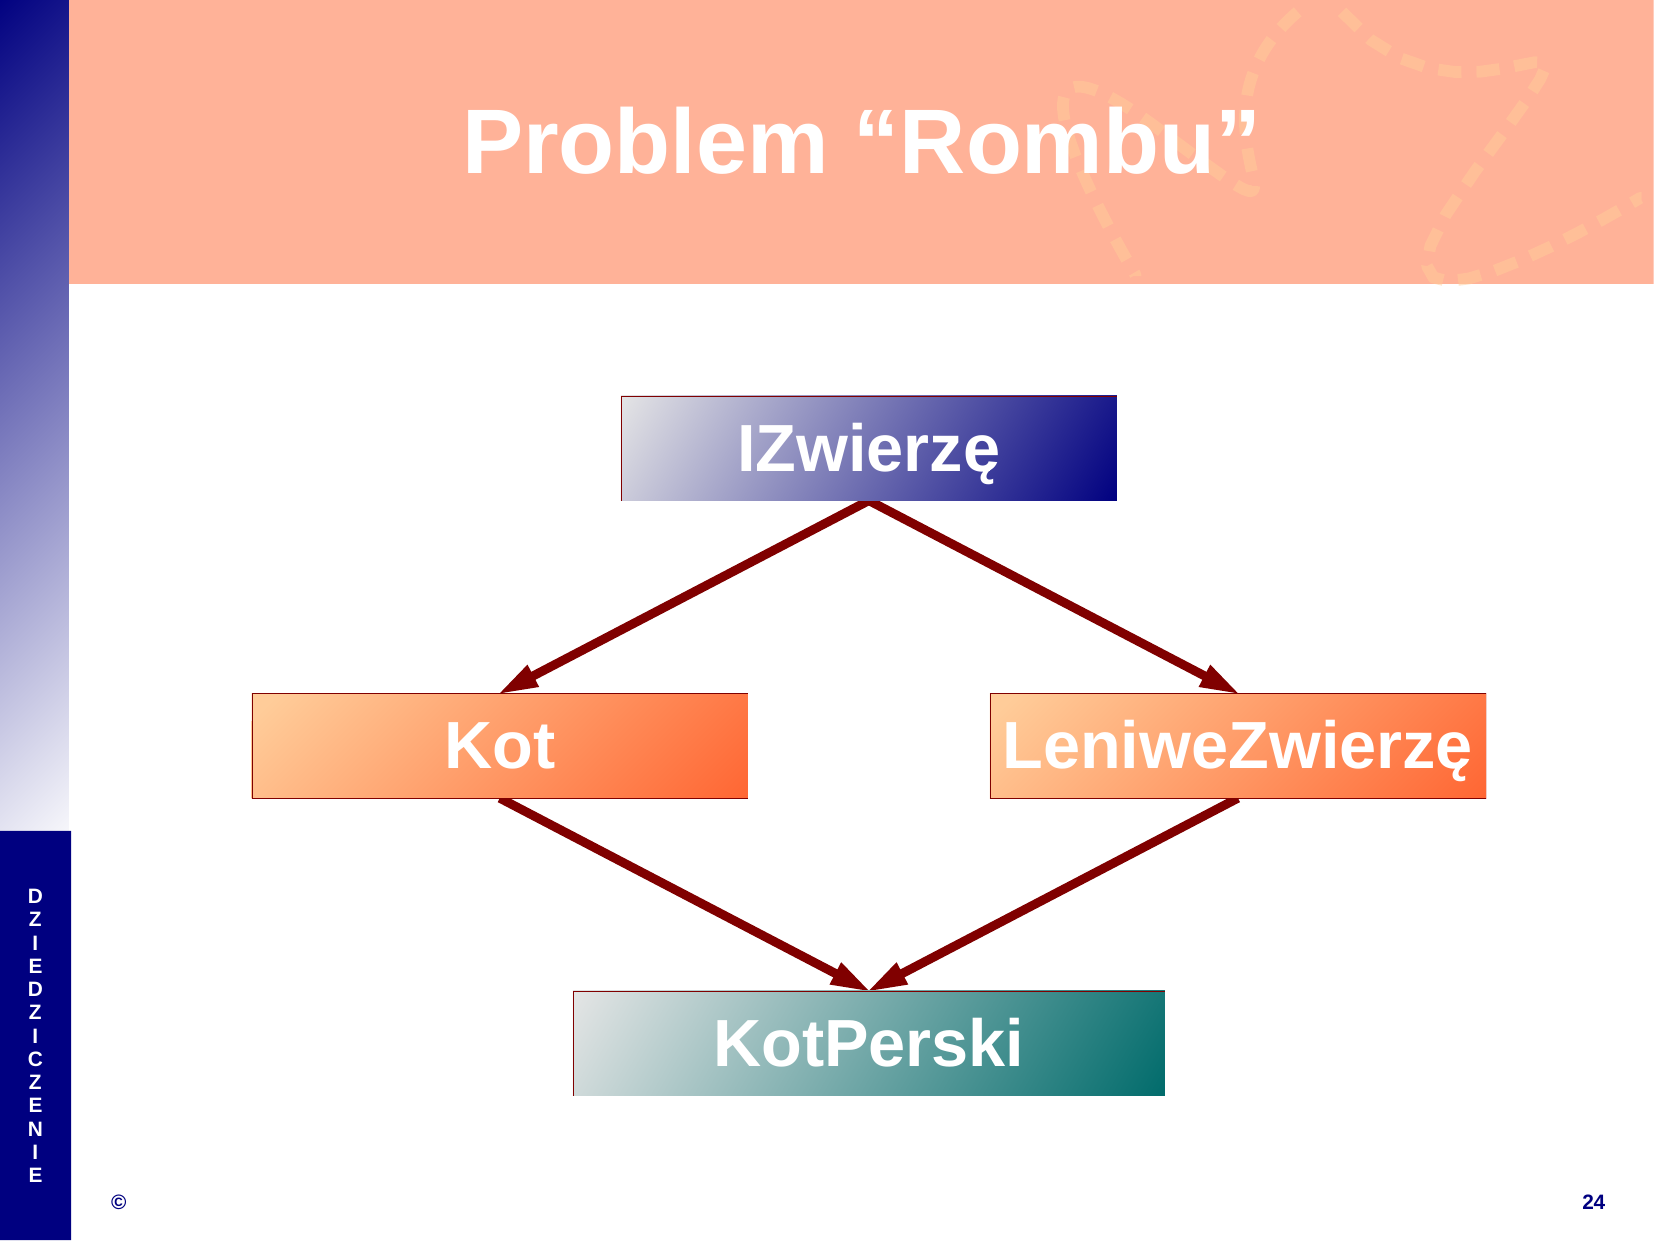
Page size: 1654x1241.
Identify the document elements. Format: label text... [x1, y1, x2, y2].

text_box D Z I E D Z I C Z E N I E [0, 830, 71, 1241]
text_box Kot [251, 693, 748, 799]
text_box LeniweZwierzę [989, 693, 1487, 799]
text_box IZwierzę [620, 395, 1117, 501]
title Problem “Rombu” [108, 37, 1617, 246]
text_box KotPerski [572, 990, 1165, 1096]
